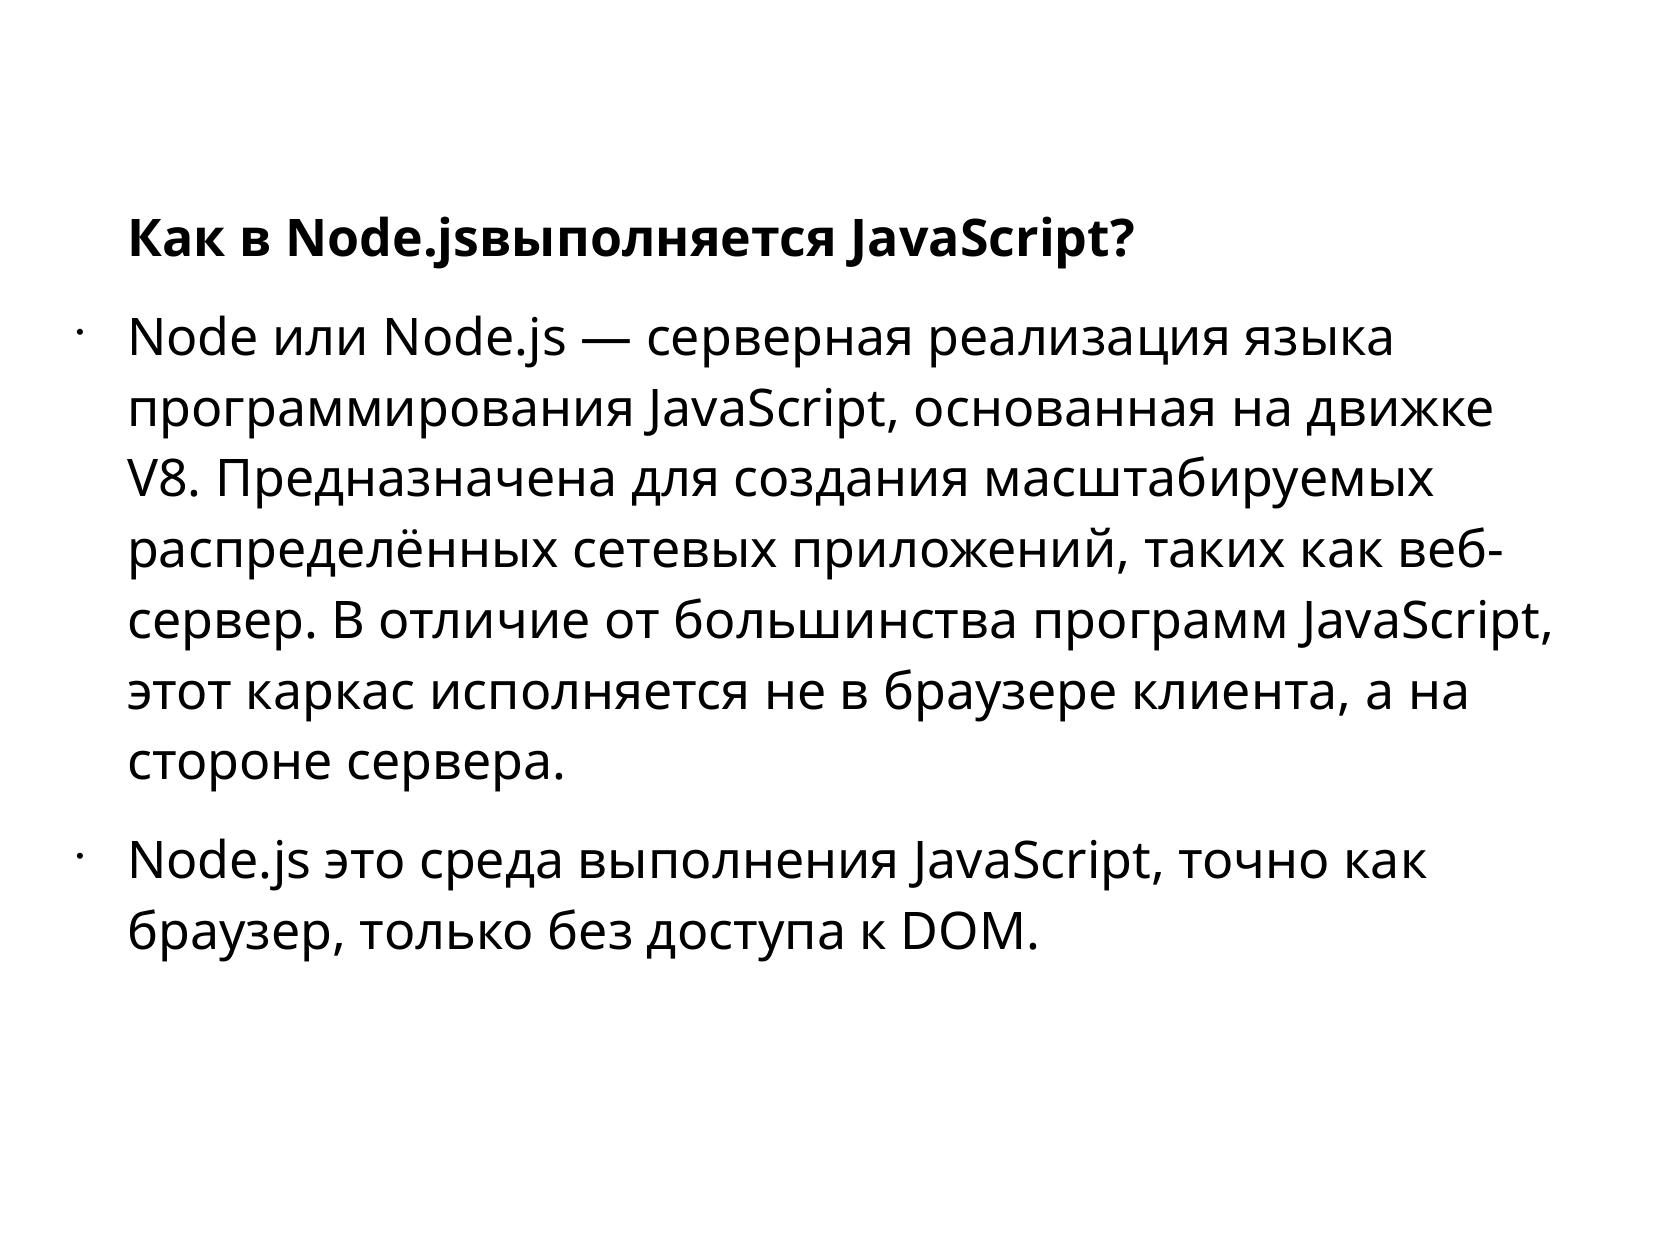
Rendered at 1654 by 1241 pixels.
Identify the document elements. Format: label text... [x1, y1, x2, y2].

list Как в Node.jsвыполняется JavaScript? Node или Node.js — серверная реализация языка программирования JavaScript, основанная на движке V8. Предназначена для создания масштабируемых распределённых сетевых приложений, таких как веб-сервер. В отличие от большинства программ JavaScript, этот каркас исполняется не в браузере клиента, а на стороне сервера. Node.js это среда выполнения JavaScript, точно как браузер, только без доступа к DOM. [59, 200, 1583, 1182]
